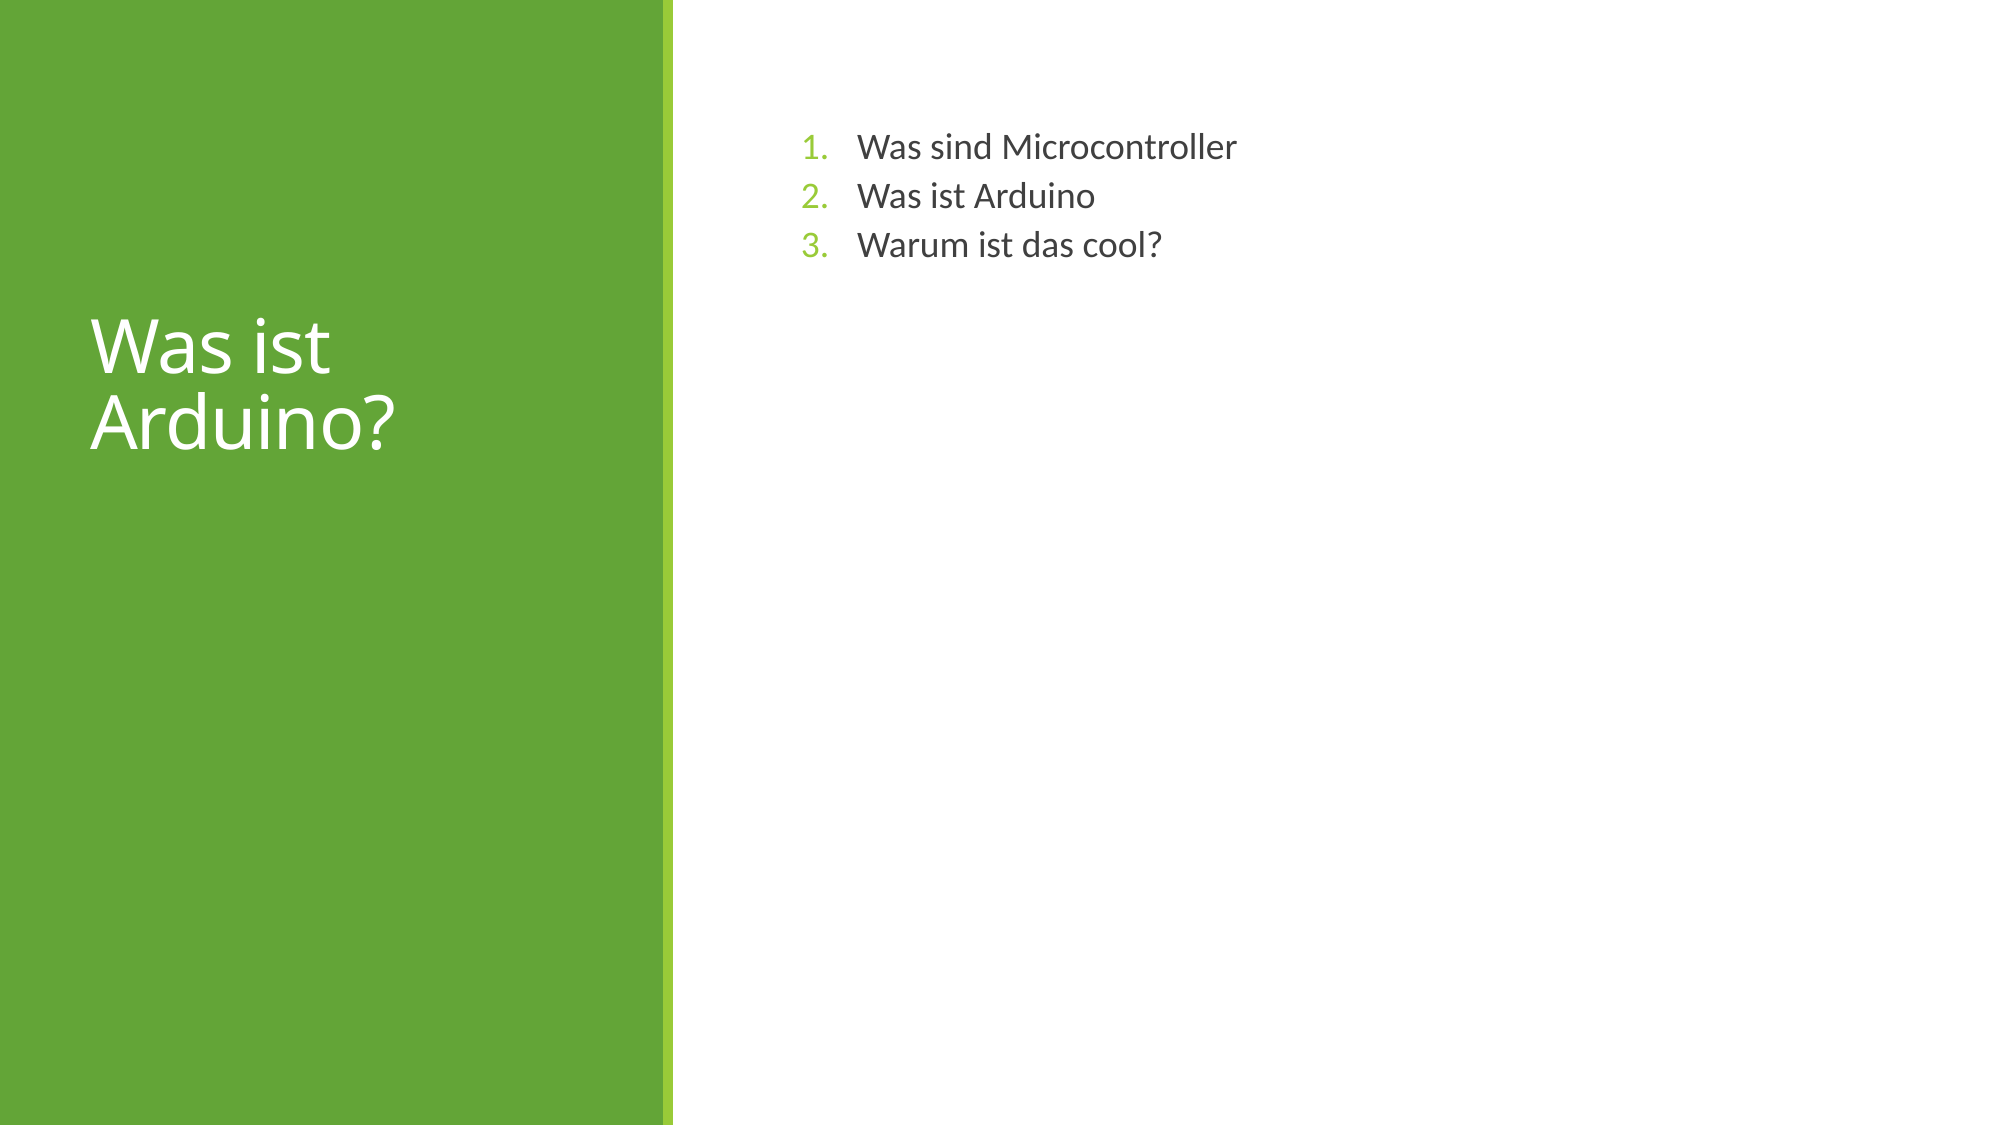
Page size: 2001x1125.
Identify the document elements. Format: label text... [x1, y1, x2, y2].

list Was sind Microcontroller Was ist Arduino Warum ist das cool? [787, 120, 1853, 983]
title Was ist Arduino? [75, 97, 601, 473]
